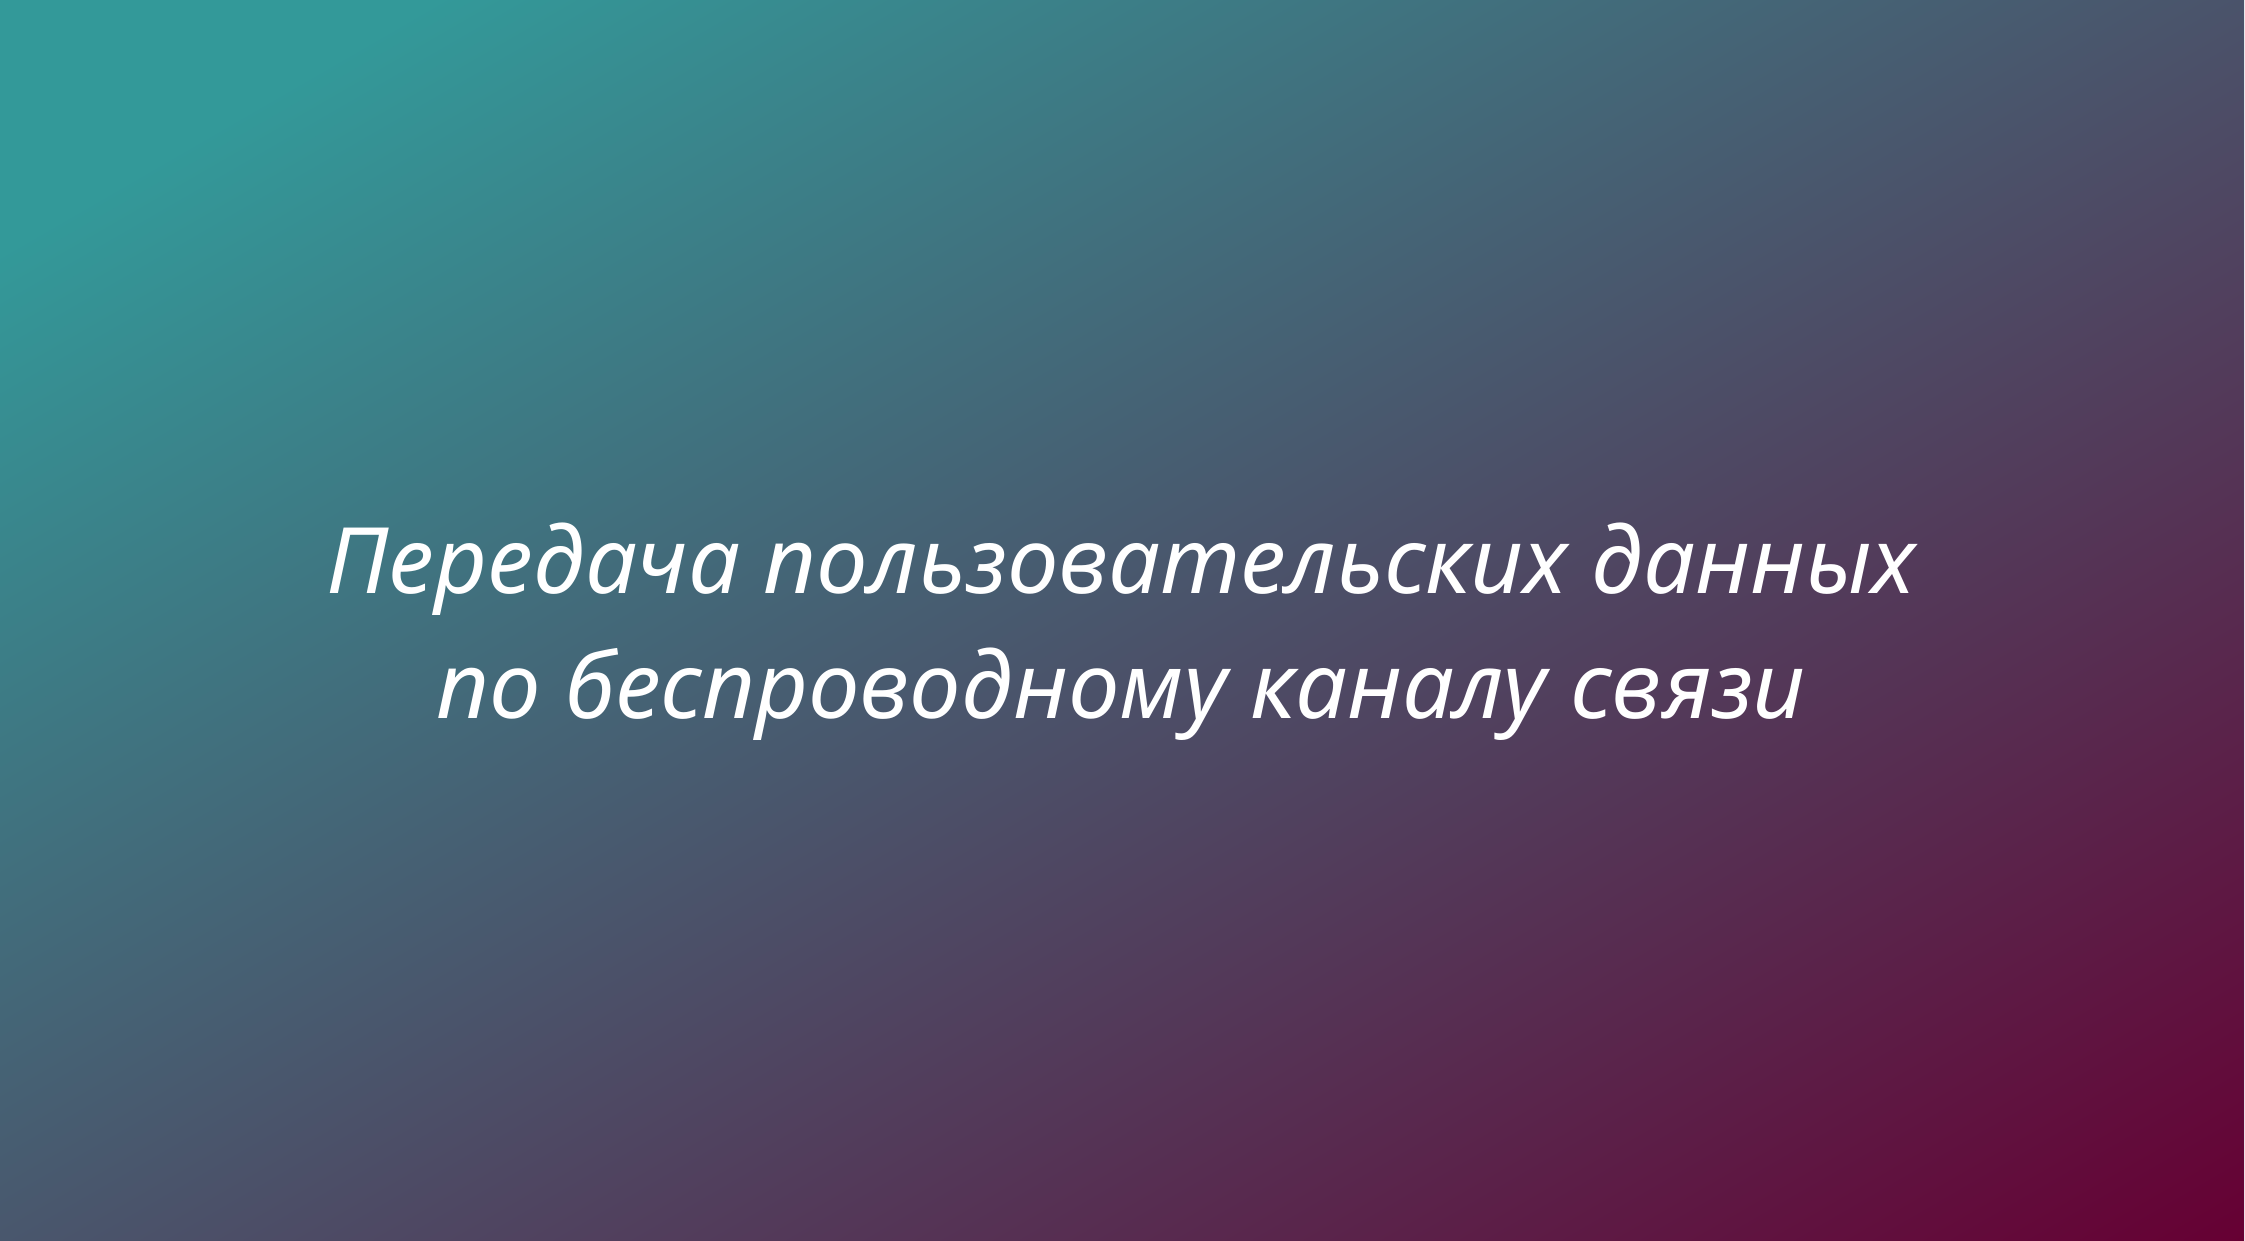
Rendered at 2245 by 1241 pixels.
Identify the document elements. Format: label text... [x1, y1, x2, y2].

subtitle Передача пользовательских данных по беспроводному каналу связи [292, 507, 1952, 733]
